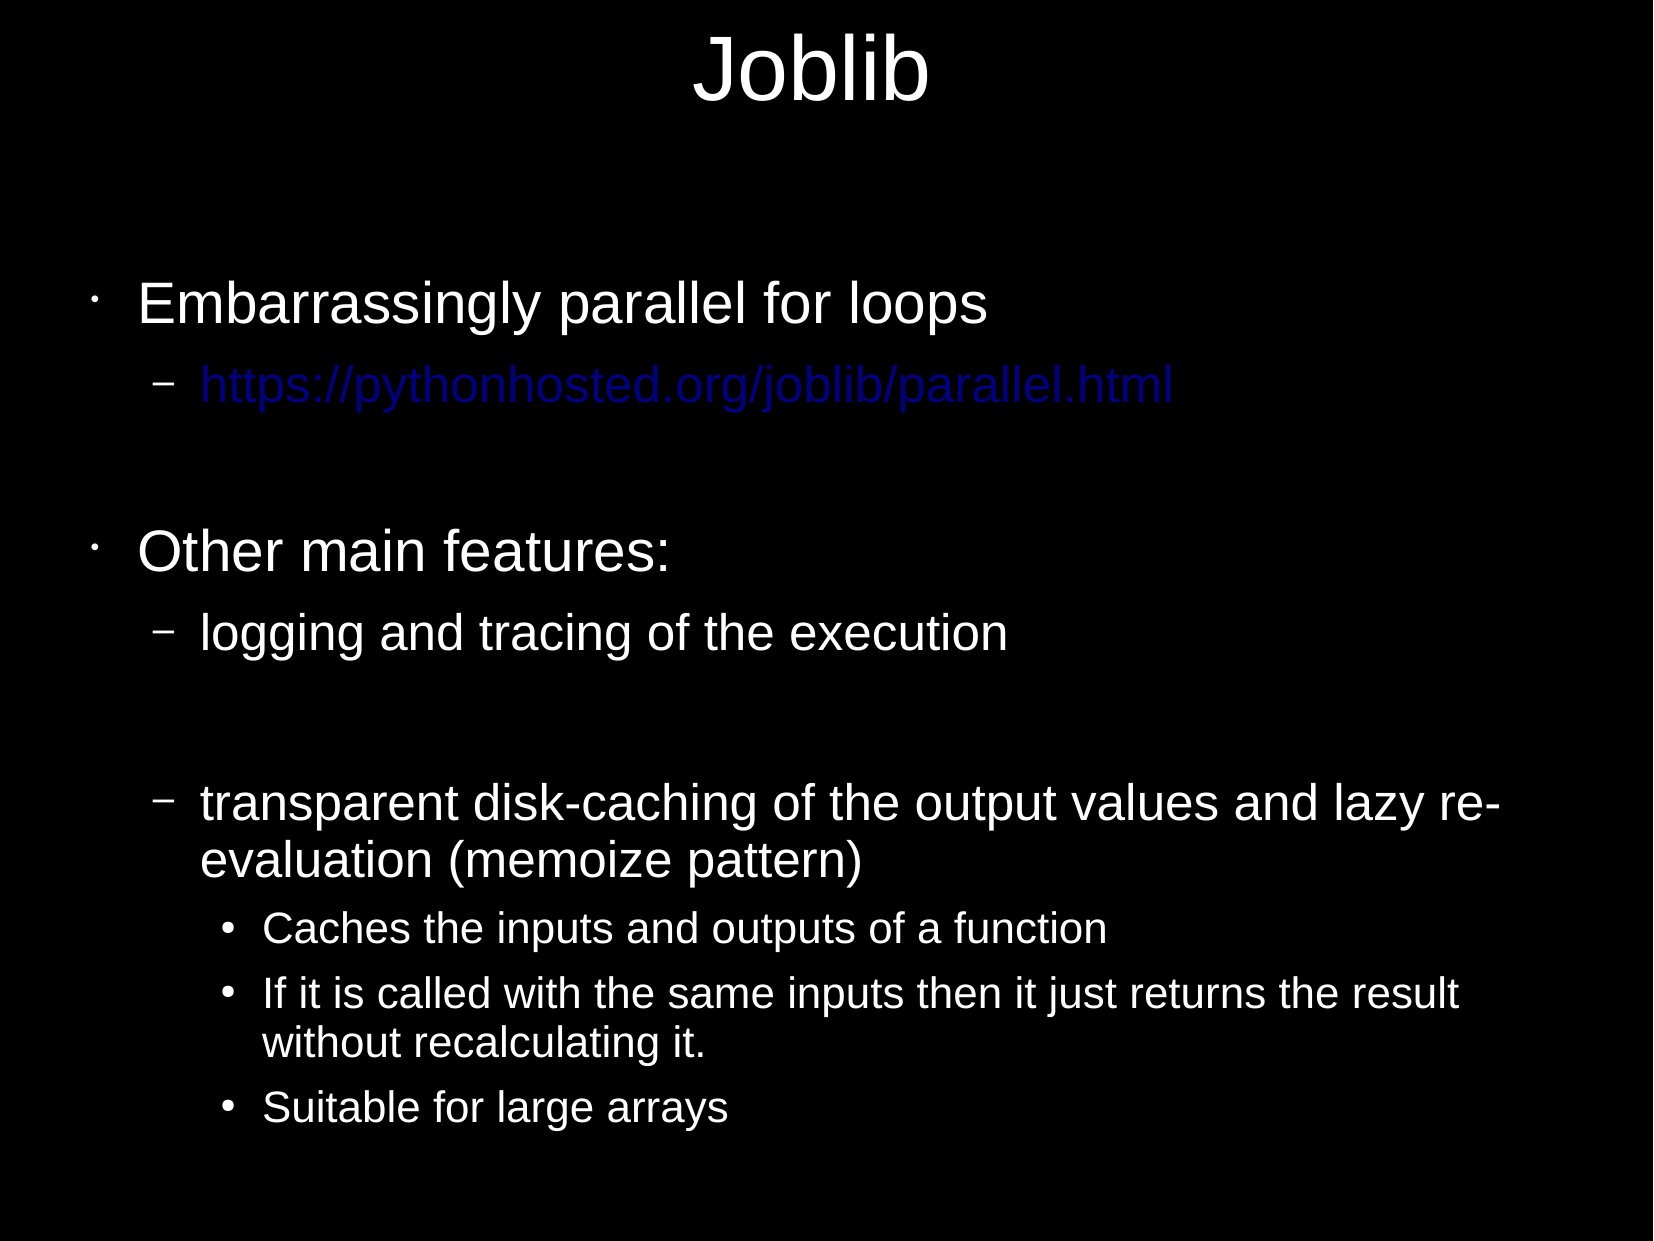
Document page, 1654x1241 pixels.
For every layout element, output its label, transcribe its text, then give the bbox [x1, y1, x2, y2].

list Embarrassingly parallel for loops https://pythonhosted.org/joblib/parallel.html Other main features: logging and tracing of the execution transparent disk-caching of the output values and lazy re-evaluation (memoize pattern) Caches the inputs and outputs of a function If it is called with the same inputs then it just returns the result without recalculating it. Suitable for large arrays [75, 195, 1563, 1141]
title Joblib [68, 0, 1556, 151]
